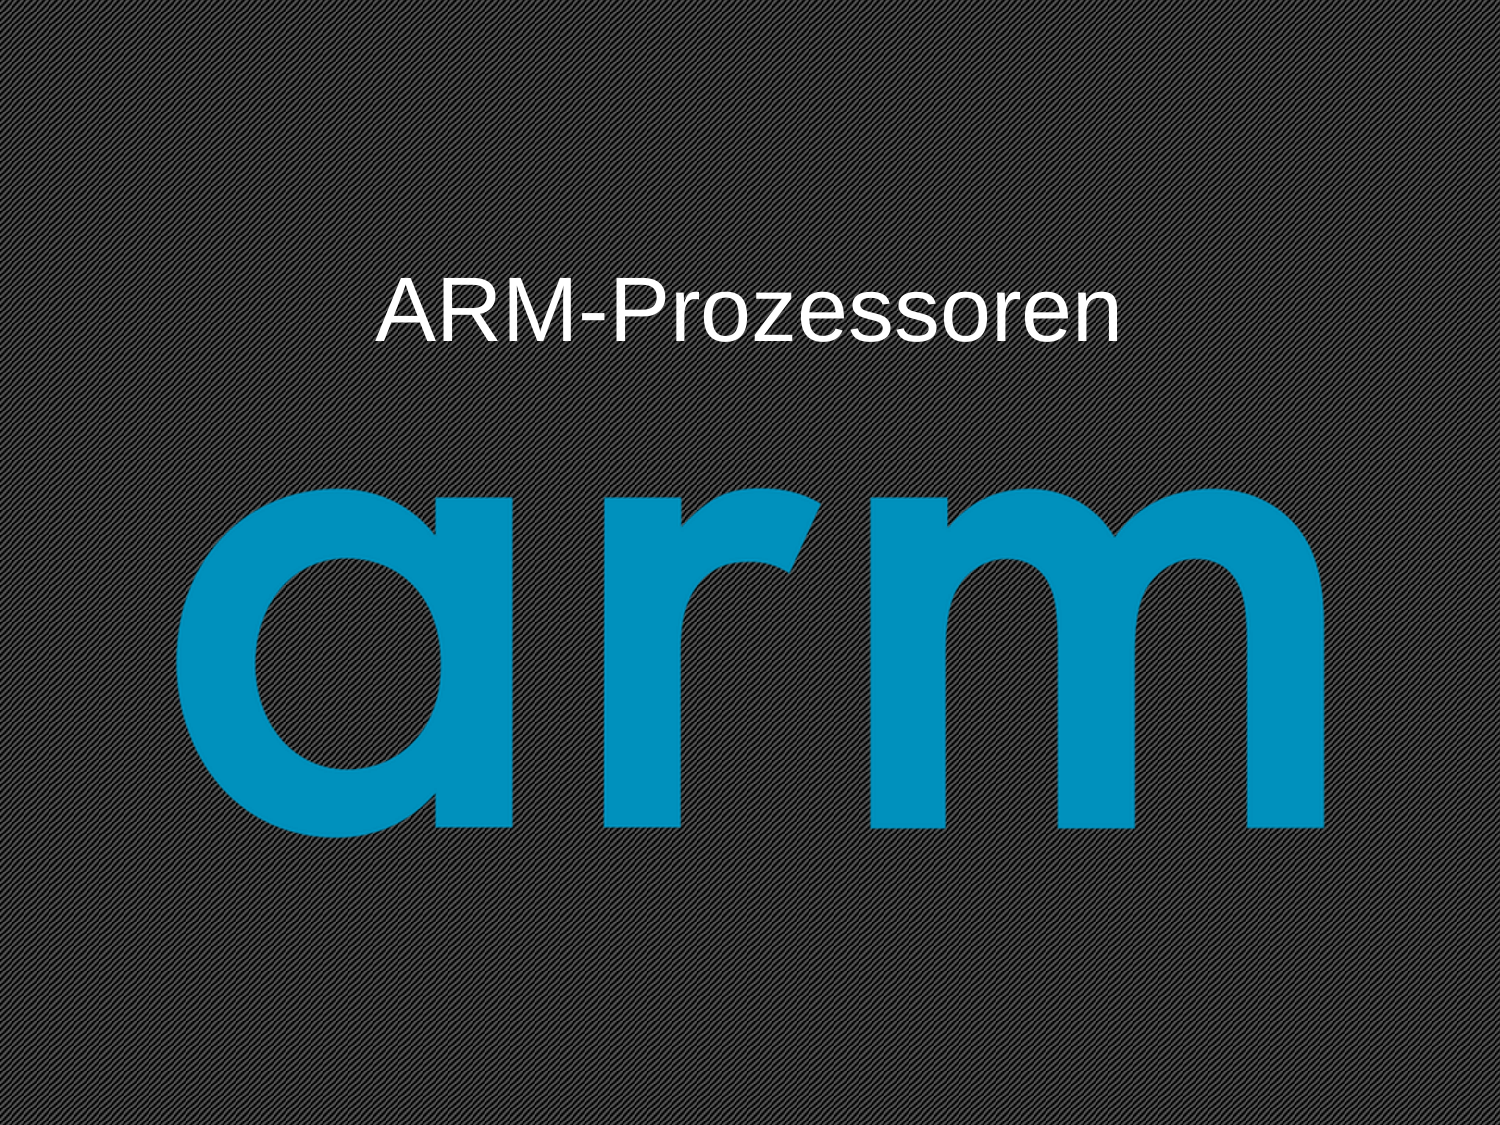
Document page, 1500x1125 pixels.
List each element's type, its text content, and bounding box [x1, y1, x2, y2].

picture [0, 314, 1500, 1013]
title ARM-Prozessoren [112, 184, 1388, 426]
